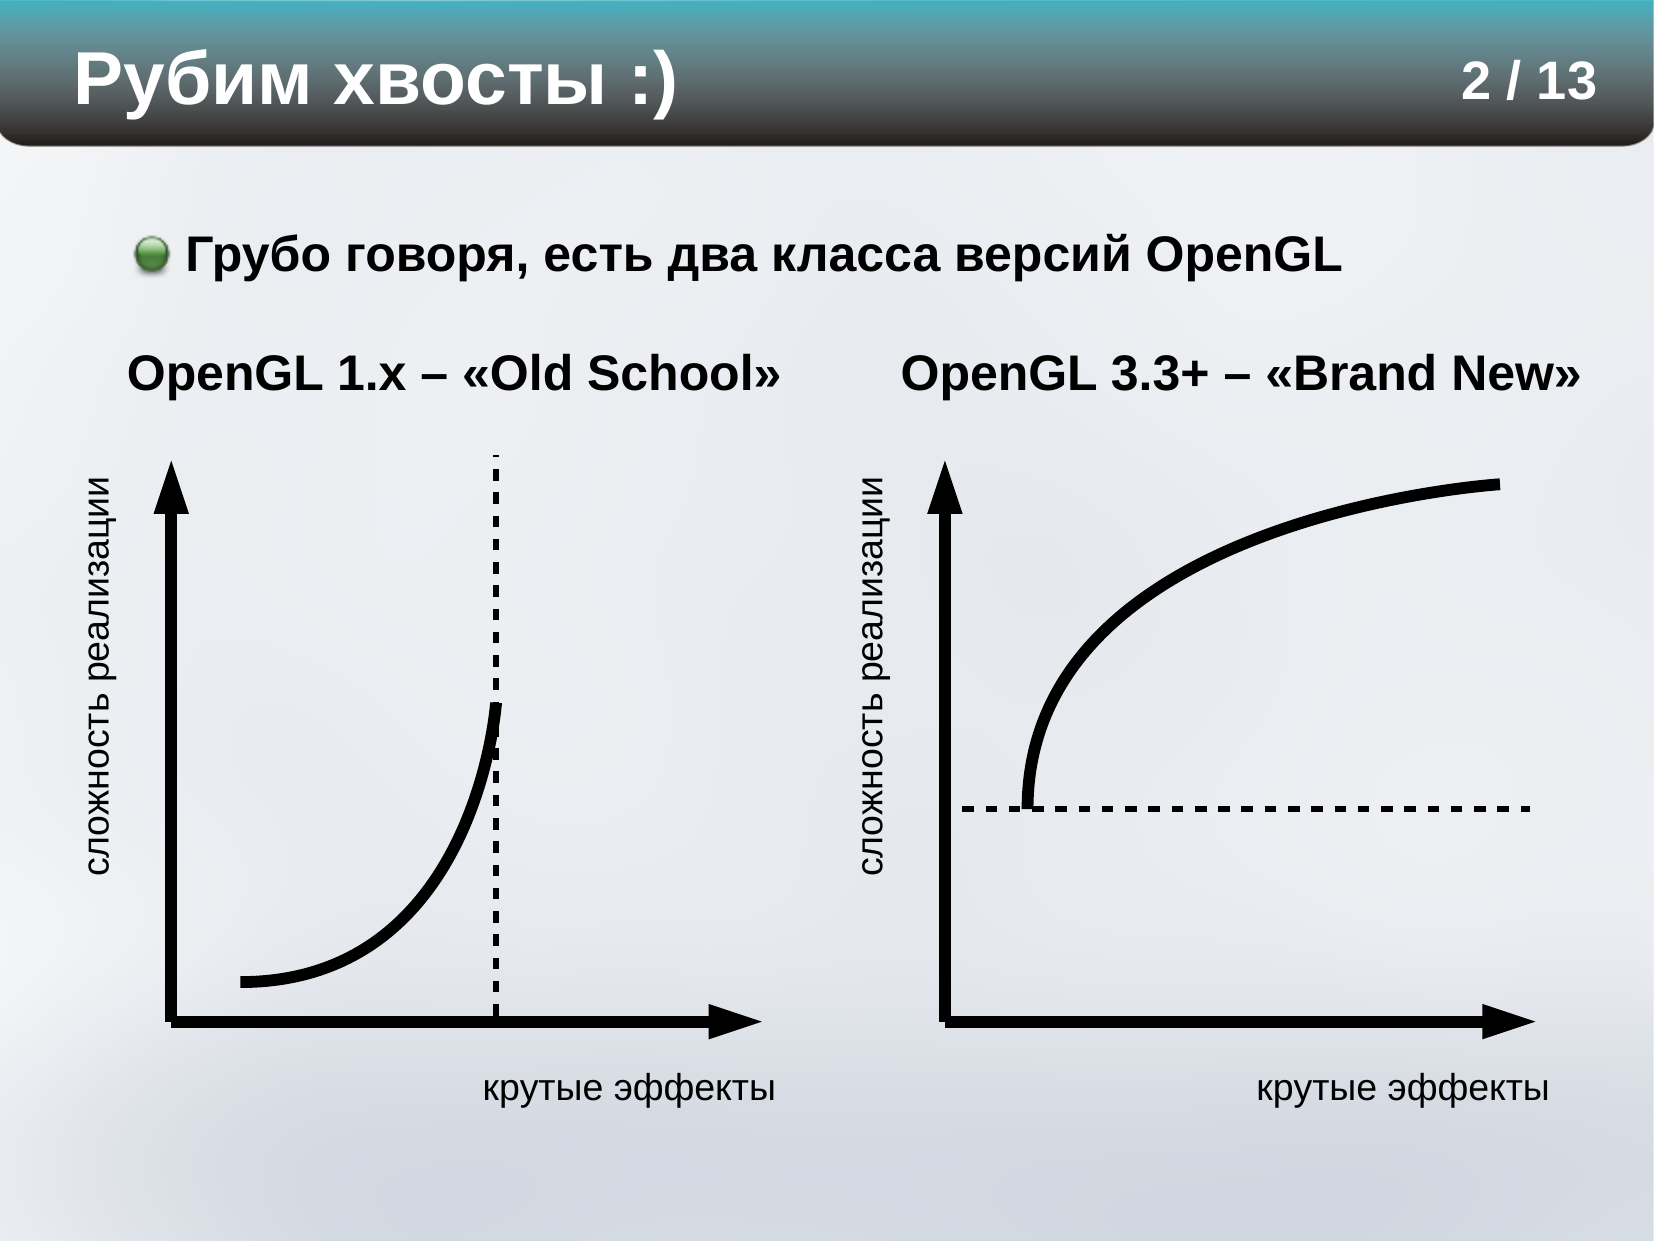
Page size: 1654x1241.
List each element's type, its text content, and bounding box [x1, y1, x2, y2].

text_box OpenGL 1.x – «Old School» [112, 338, 797, 409]
text_box крутые эффекты [467, 1059, 792, 1117]
text_box <number> / 13 [1446, 42, 1654, 179]
text_box сложность реализации [67, 461, 125, 892]
text_box крутые эффекты [1241, 1059, 1566, 1117]
text_box OpenGL 3.3+ – «Brand New» [885, 338, 1598, 409]
text_box сложность реализации [840, 461, 898, 892]
picture [0, 0, 1654, 1241]
text_box Рубим хвосты :) [59, 29, 1418, 129]
text_box Грубо говоря, есть два класса версий OpenGL [111, 219, 1588, 290]
